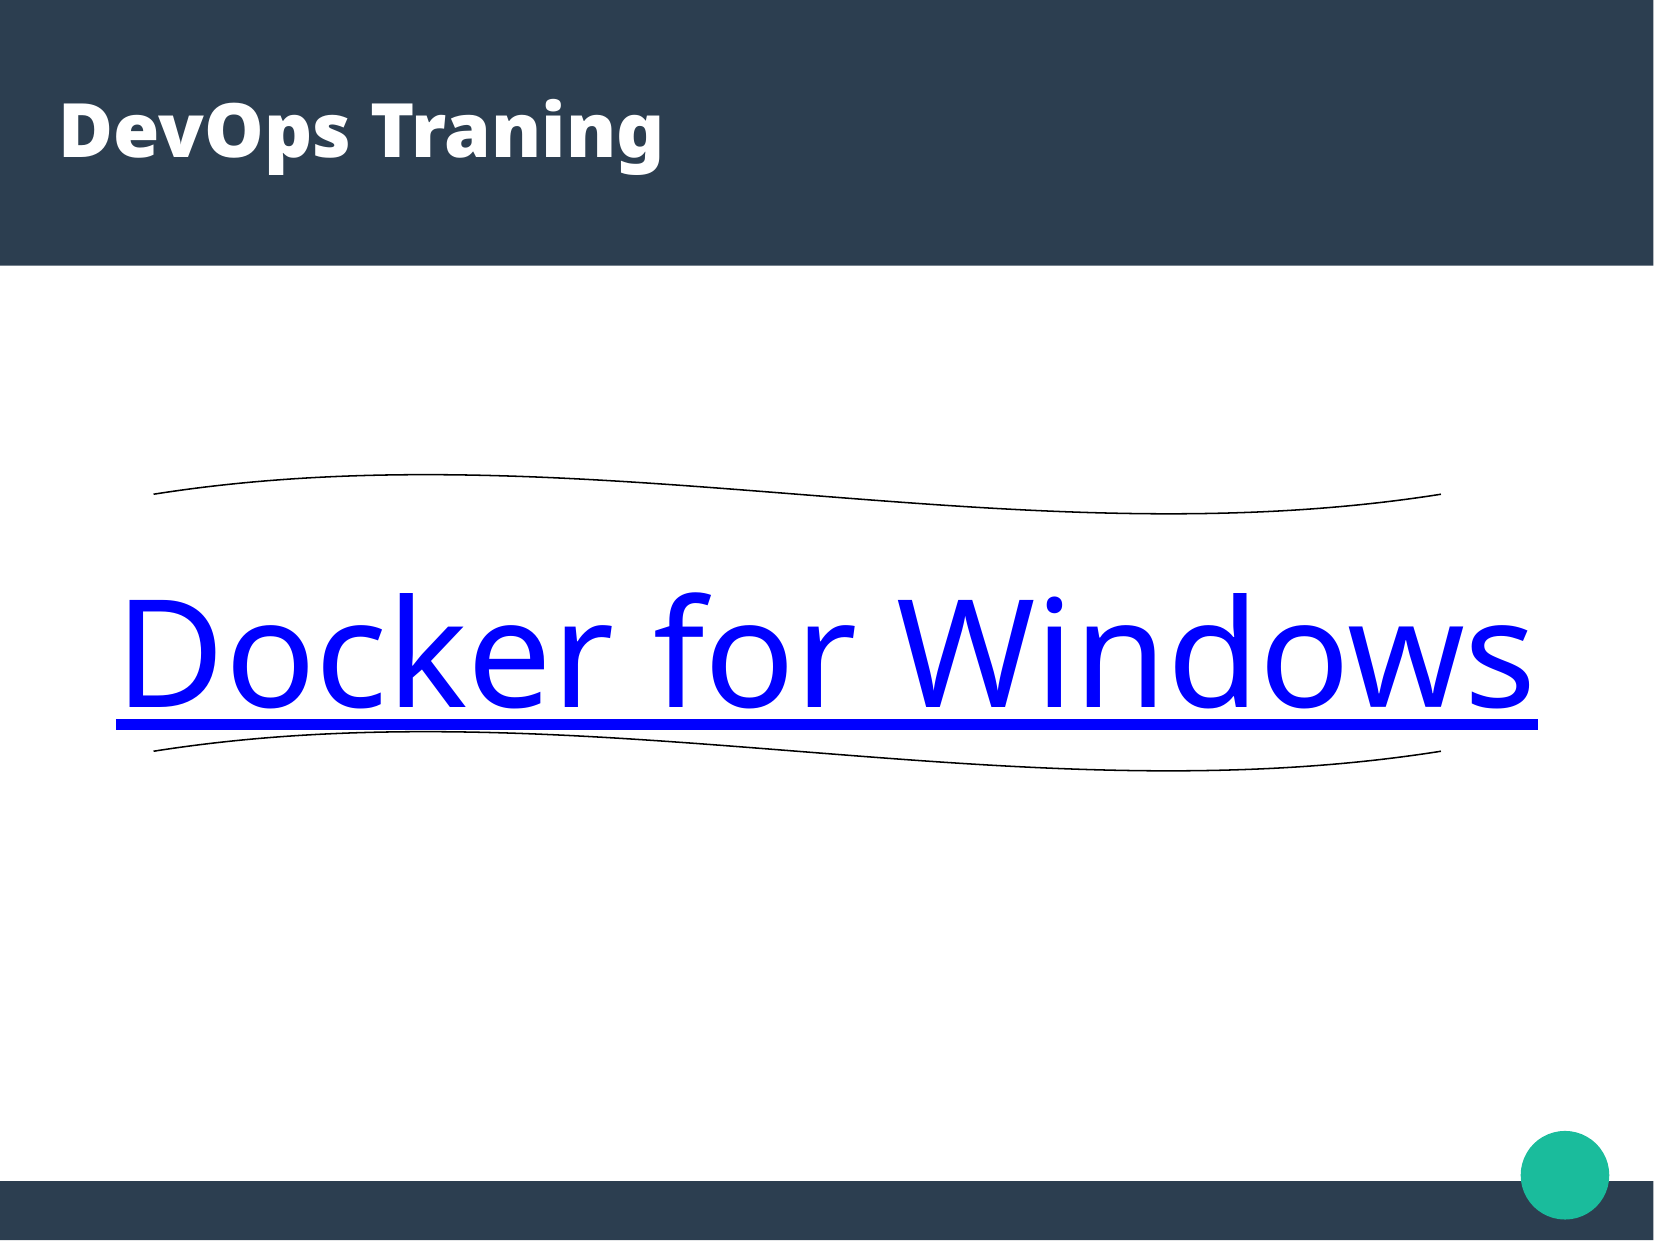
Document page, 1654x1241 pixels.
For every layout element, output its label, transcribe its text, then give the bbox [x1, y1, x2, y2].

title DevOps Traning [59, 49, 1595, 207]
subtitle Docker for Windows [82, 290, 1571, 1010]
